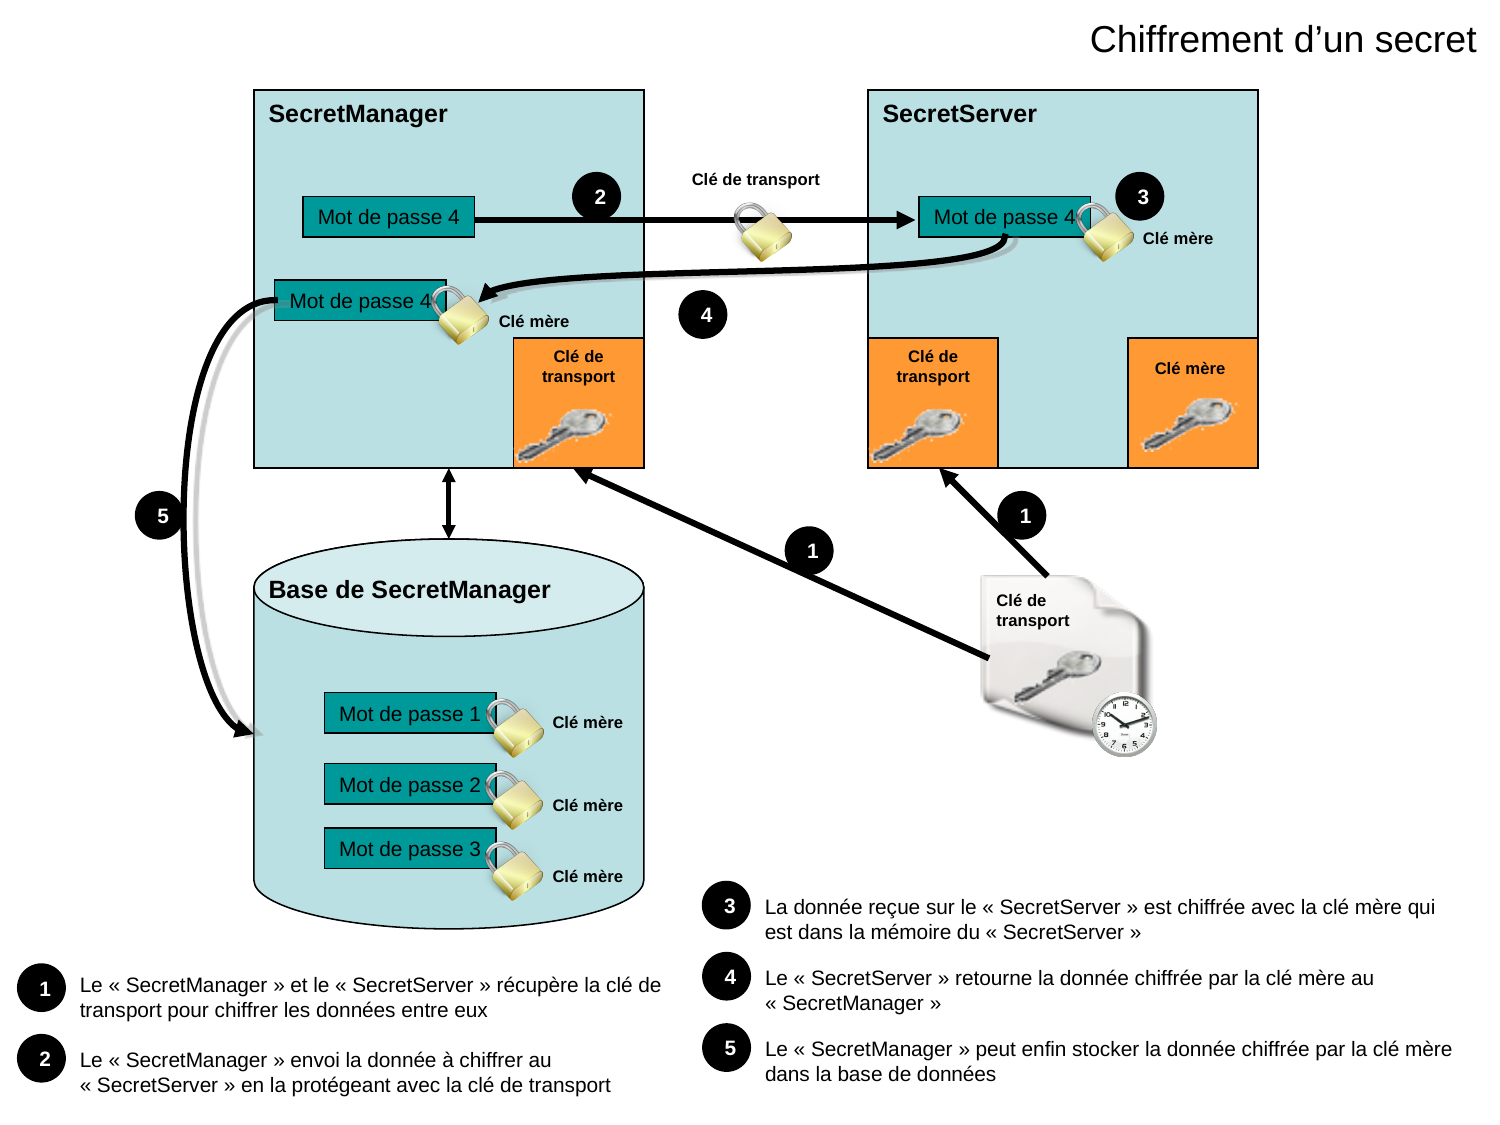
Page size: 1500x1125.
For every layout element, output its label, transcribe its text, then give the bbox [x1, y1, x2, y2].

picture [1069, 196, 1140, 267]
text_box Mot de passe 4 [274, 279, 424, 321]
text_box Le « SecretServer » retourne la donnée chiffrée par la clé mère au « SecretManager » [750, 956, 1483, 1023]
picture [951, 574, 1176, 757]
text_box Le « SecretManager » envoi la donnée à chiffrer au « SecretServer » en la protégeant avec la clé de transport [65, 1039, 680, 1105]
text_box Clé mère [537, 858, 639, 894]
text_box 1 [998, 491, 1046, 539]
text_box 2 [572, 172, 621, 220]
text_box Clé mère [483, 303, 585, 340]
text_box Clé de transport [513, 337, 644, 394]
text_box 1 [17, 964, 65, 1012]
text_box La donnée reçue sur le « SecretServer » est chiffrée avec la clé mère qui est dans la mémoire du « SecretServer » [750, 885, 1483, 952]
text_box Le « SecretManager » et le « SecretServer » récupère la clé de transport pour chiffrer les données entre eux [65, 964, 691, 1030]
text_box Chiffrement d’un secret [1075, 7, 1493, 68]
text_box Base de SecretManager [253, 565, 637, 612]
text_box [253, 90, 644, 301]
text_box Clé de transport [643, 160, 869, 197]
text_box Clé mère [537, 787, 639, 823]
text_box 4 [679, 290, 727, 339]
picture [513, 408, 614, 463]
text_box [868, 90, 1258, 468]
text_box 2 [17, 1034, 66, 1082]
text_box [498, 281, 644, 337]
text_box 1 [785, 527, 833, 575]
text_box Le « SecretManager » peut enfin stocker la donnée chiffrée par la clé mère dans la base de données [750, 1028, 1483, 1094]
picture [868, 408, 969, 463]
text_box [1003, 237, 1012, 248]
picture [1139, 397, 1240, 452]
text_box 5 [702, 1023, 751, 1072]
text_box 3 [702, 881, 751, 929]
text_box [253, 309, 644, 469]
text_box 4 [702, 952, 751, 1000]
text_box Clé mère [537, 704, 639, 740]
text_box Mot de passe 2 [324, 763, 496, 804]
picture [478, 764, 549, 906]
text_box SecretServer [867, 90, 1053, 136]
text_box Mot de passe 1 [324, 692, 479, 734]
text_box [253, 306, 261, 311]
text_box Mot de passe 3 [324, 828, 478, 869]
text_box 5 [135, 491, 184, 539]
text_box Clé de transport [981, 581, 1129, 638]
text_box Mot de passe 4 [303, 196, 475, 237]
text_box Clé mère [1140, 349, 1241, 386]
picture [424, 279, 495, 351]
text_box Mot de passe 4 [919, 196, 1069, 237]
text_box Clé de transport [868, 337, 999, 394]
picture [727, 197, 798, 267]
picture [479, 692, 550, 763]
text_box SecretManager [253, 90, 486, 136]
text_box [253, 592, 644, 929]
text_box Clé mère [1128, 220, 1229, 256]
text_box 3 [1116, 172, 1164, 220]
